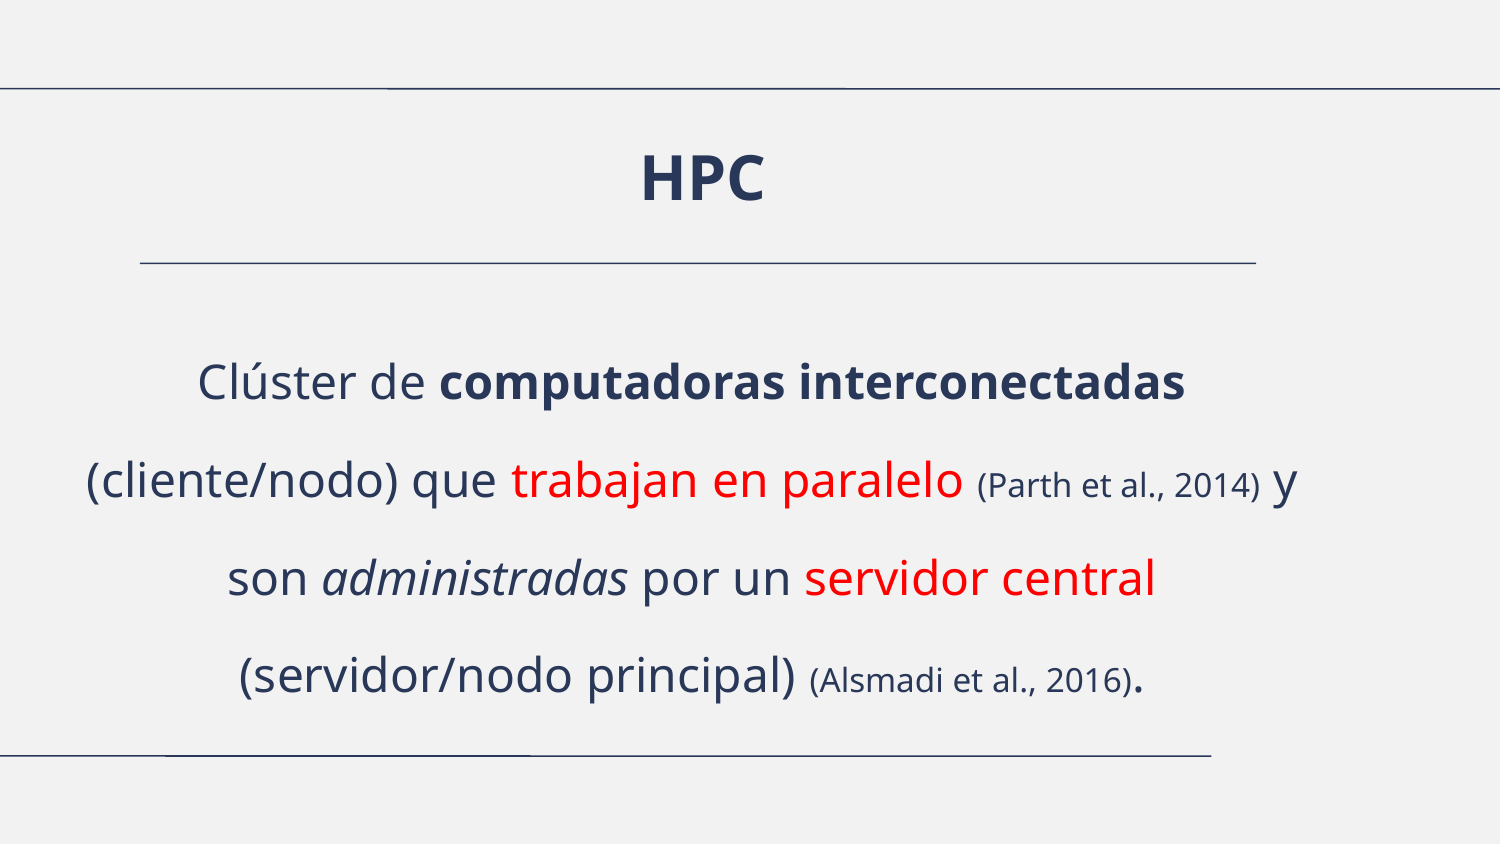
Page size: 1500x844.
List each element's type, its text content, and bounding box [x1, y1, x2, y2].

title HPC [624, 122, 1229, 249]
title Clúster de computadoras interconectadas (cliente/nodo) que trabajan en paralelo (Parth et al., 2014) y son administradas por un servidor central (servidor/nodo principal) (Alsmadi et al., 2016). [73, 315, 1312, 745]
